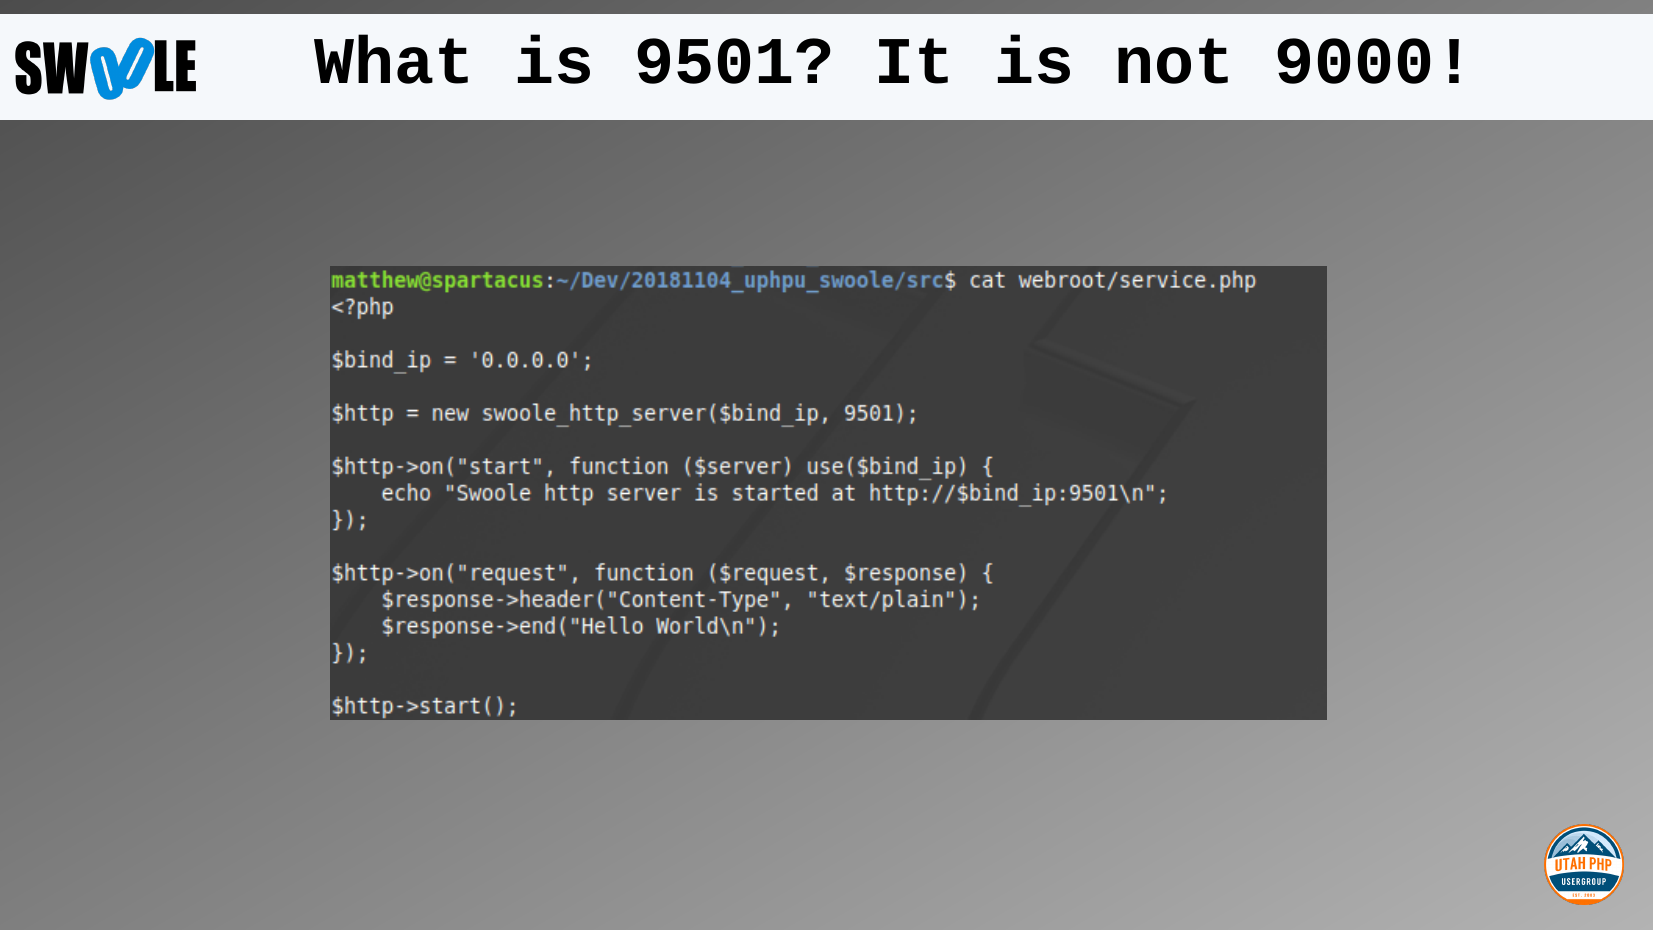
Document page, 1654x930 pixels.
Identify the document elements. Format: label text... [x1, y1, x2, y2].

text_box [196, 14, 1653, 120]
text_box [0, 14, 15, 120]
picture [1544, 824, 1624, 905]
title What is 9501? It is not 9000! [314, 14, 1586, 118]
picture [330, 266, 1327, 721]
picture [15, 14, 196, 124]
